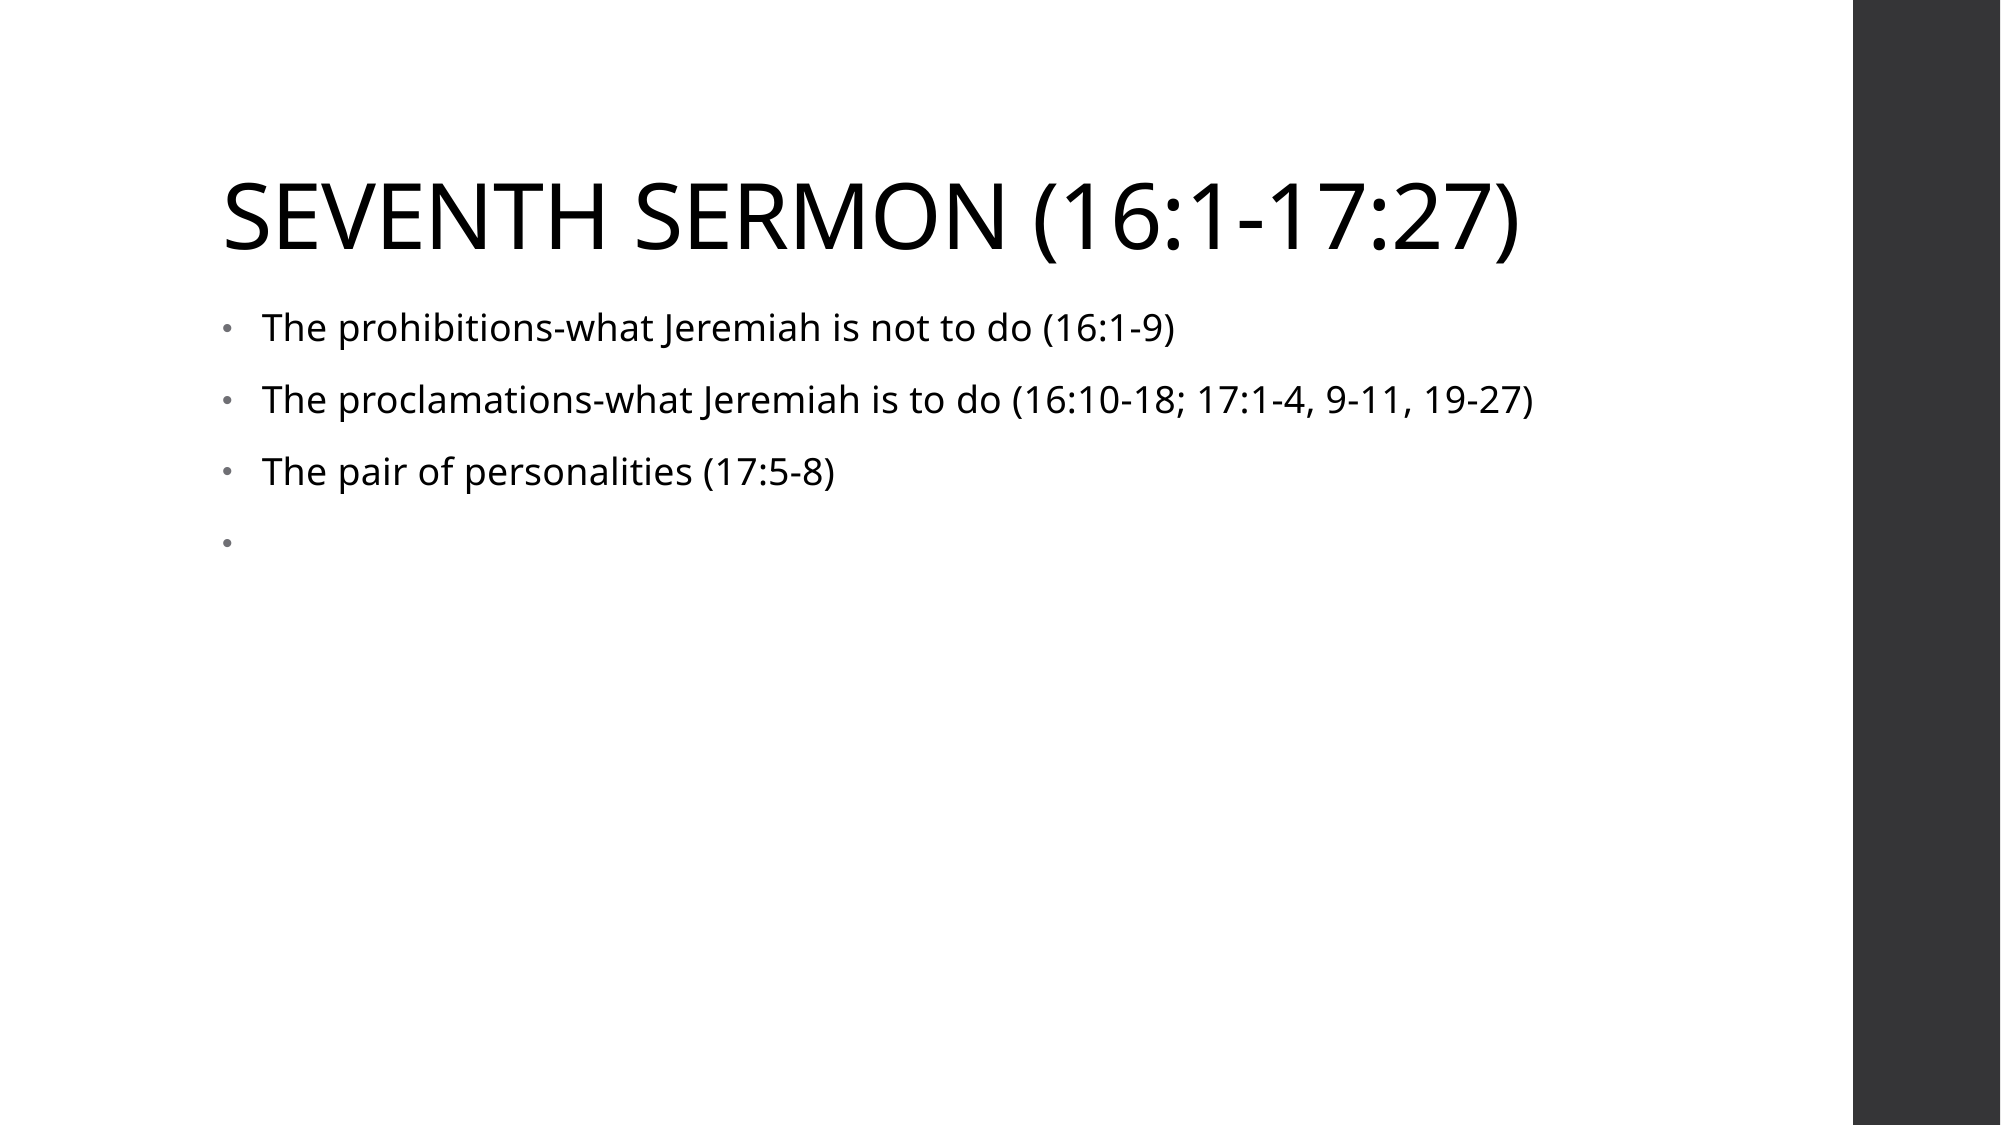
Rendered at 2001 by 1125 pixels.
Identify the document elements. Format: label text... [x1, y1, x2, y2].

list The prohibitions-what Jeremiah is not to do (16:1-9) The proclamations-what Jeremiah is to do (16:10-18; 17:1-4, 9-11, 19-27) The pair of personalities (17:5-8) [206, 299, 1617, 1014]
title SEVENTH SERMON (16:1-17:27) [206, 60, 1797, 278]
